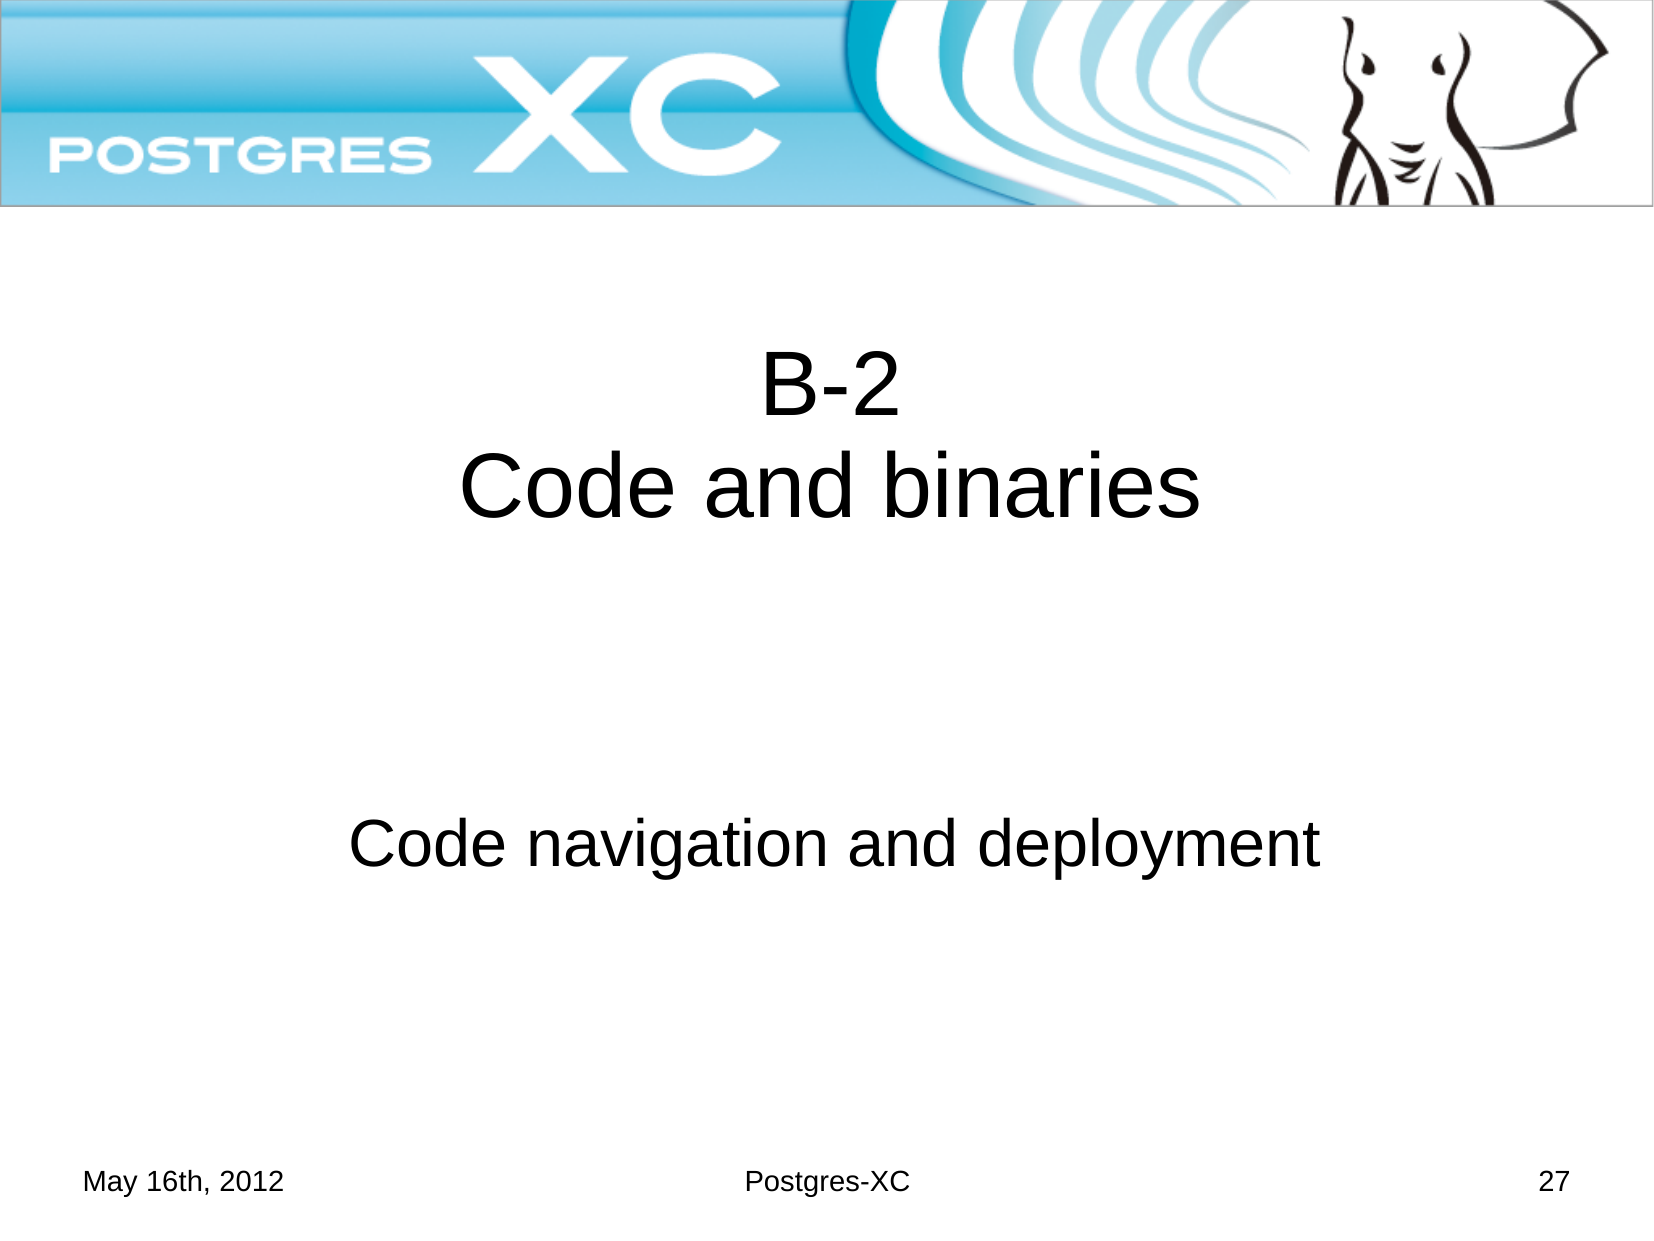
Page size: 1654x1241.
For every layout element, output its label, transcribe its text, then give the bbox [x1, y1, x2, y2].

subtitle Code navigation and deployment [91, 585, 1580, 1101]
picture [0, 0, 1654, 207]
title B-2 Code and binaries [86, 331, 1576, 539]
